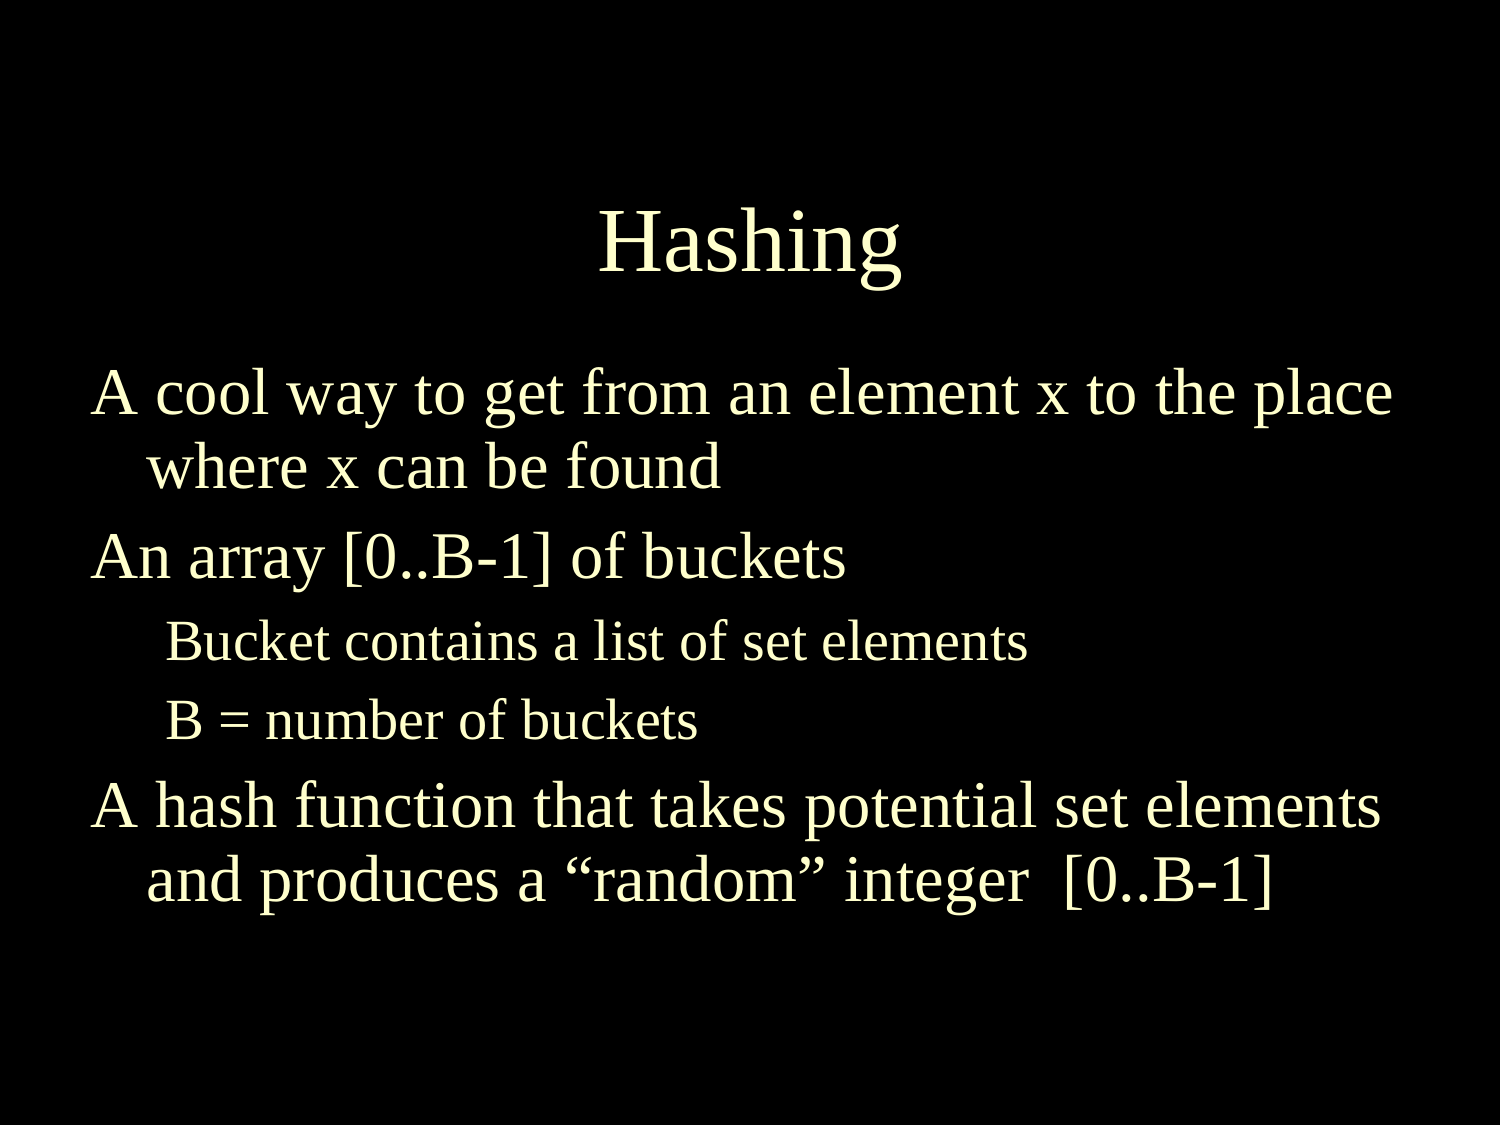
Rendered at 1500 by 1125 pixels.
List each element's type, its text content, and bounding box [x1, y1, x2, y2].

list A cool way to get from an element x to the place where x can be found An array [0..B-1] of buckets Bucket contains a list of set elements B = number of buckets A hash function that takes potential set elements and produces a “random” integer [0..B-1] [75, 347, 1482, 1026]
title Hashing [22, 145, 1480, 336]
